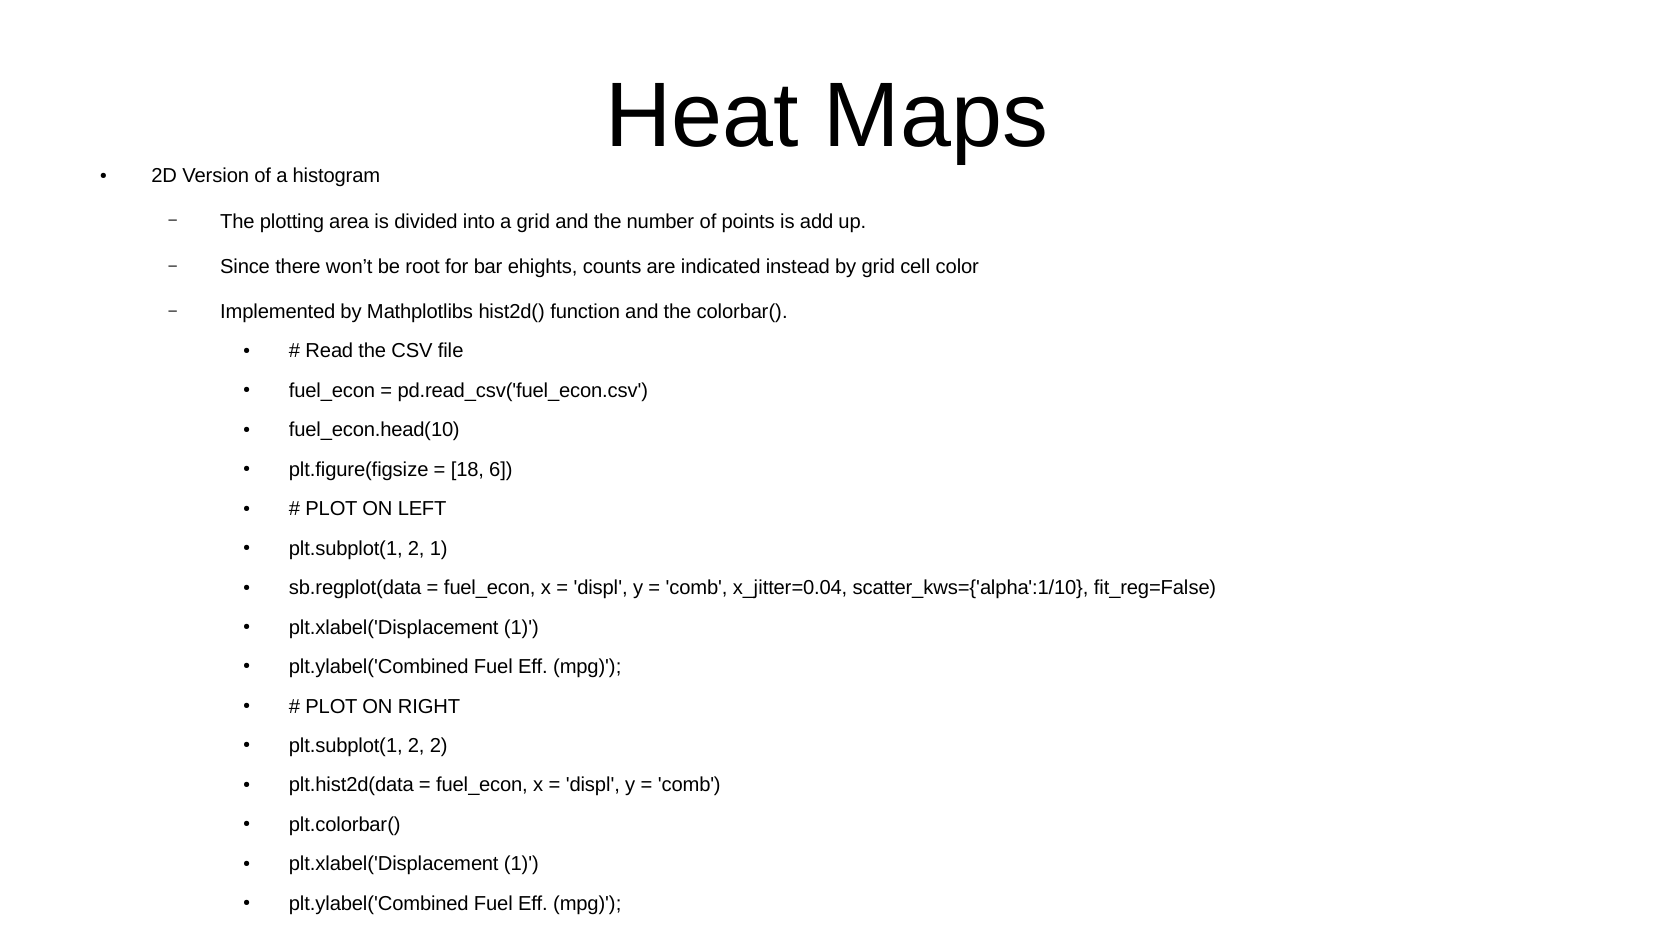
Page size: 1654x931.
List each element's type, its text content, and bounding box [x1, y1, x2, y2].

title Heat Maps [82, 37, 1571, 165]
list 2D Version of a histogram The plotting area is divided into a grid and the number of points is add up. Since there won’t be root for bar ehights, counts are indicated instead by grid cell color Implemented by Mathplotlibs hist2d() function and the colorbar(). # Read the CSV file fuel_econ = pd.read_csv('fuel_econ.csv') fuel_econ.head(10) plt.figure(figsize = [18, 6]) # PLOT ON LEFT plt.subplot(1, 2, 1) sb.regplot(data = fuel_econ, x = 'displ', y = 'comb', x_jitter=0.04, scatter_kws={'alpha':1/10}, fit_reg=False) plt.xlabel('Displacement (1)') plt.ylabel('Combined Fuel Eff. (mpg)'); # PLOT ON RIGHT plt.subplot(1, 2, 2) plt.hist2d(data = fuel_econ, x = 'displ', y = 'comb') plt.colorbar() plt.xlabel('Displacement (1)') plt.ylabel('Combined Fuel Eff. (mpg)'); [82, 165, 1621, 916]
